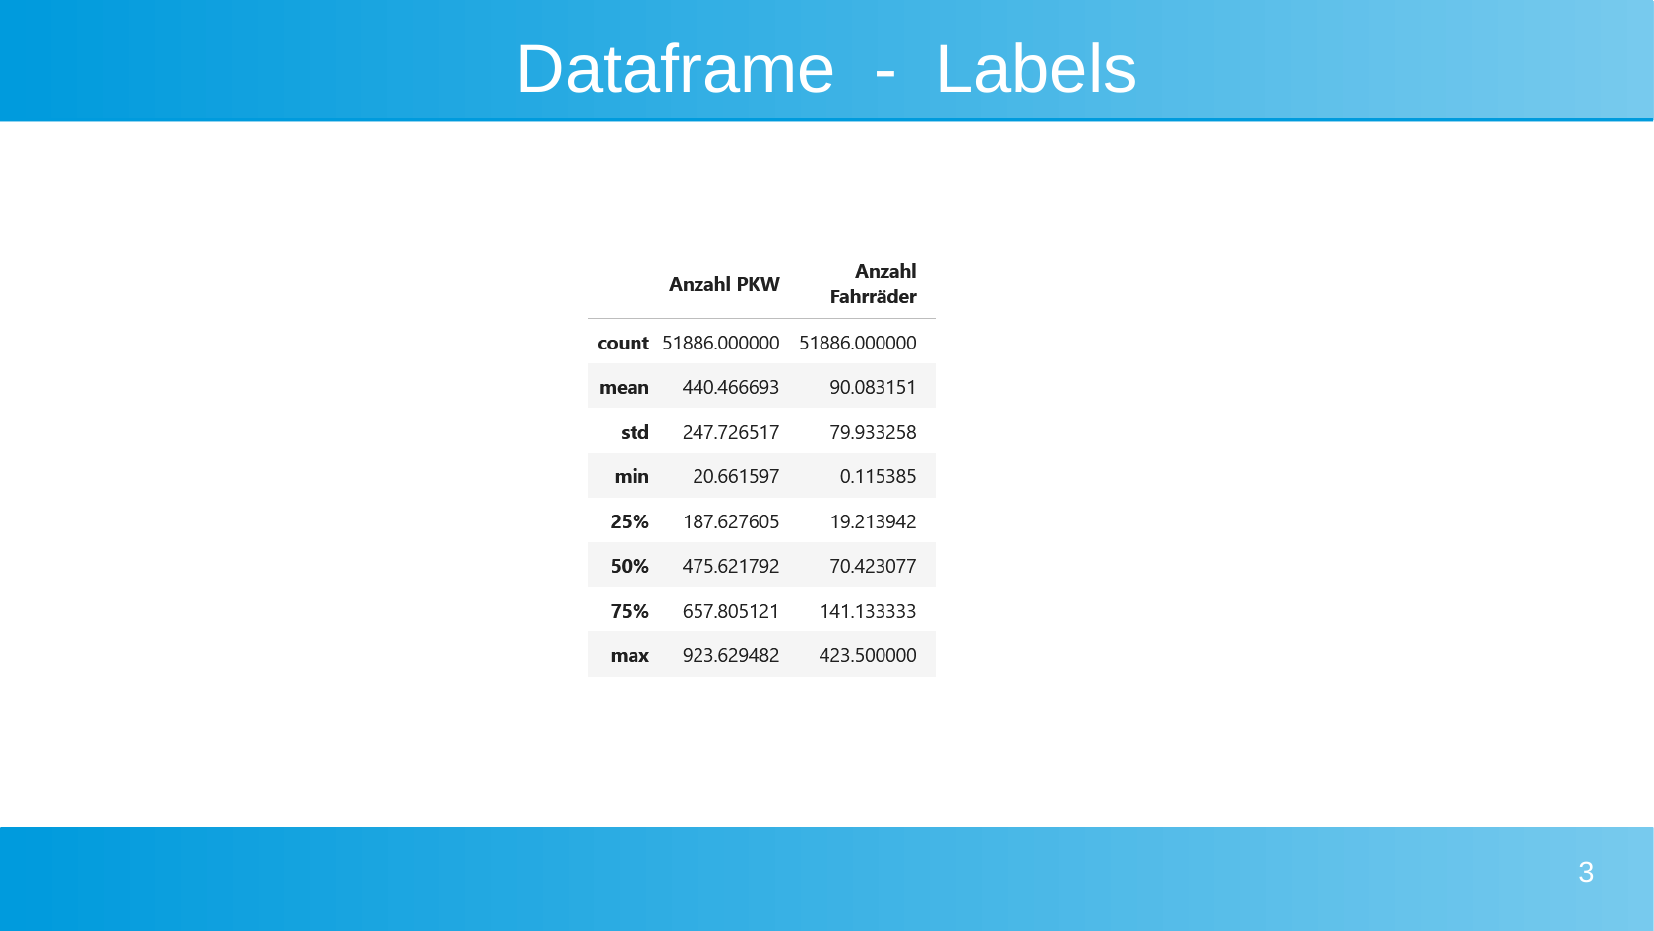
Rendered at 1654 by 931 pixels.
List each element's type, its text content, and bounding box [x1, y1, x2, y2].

title Dataframe - Labels [59, 29, 1595, 108]
picture [575, 236, 945, 687]
